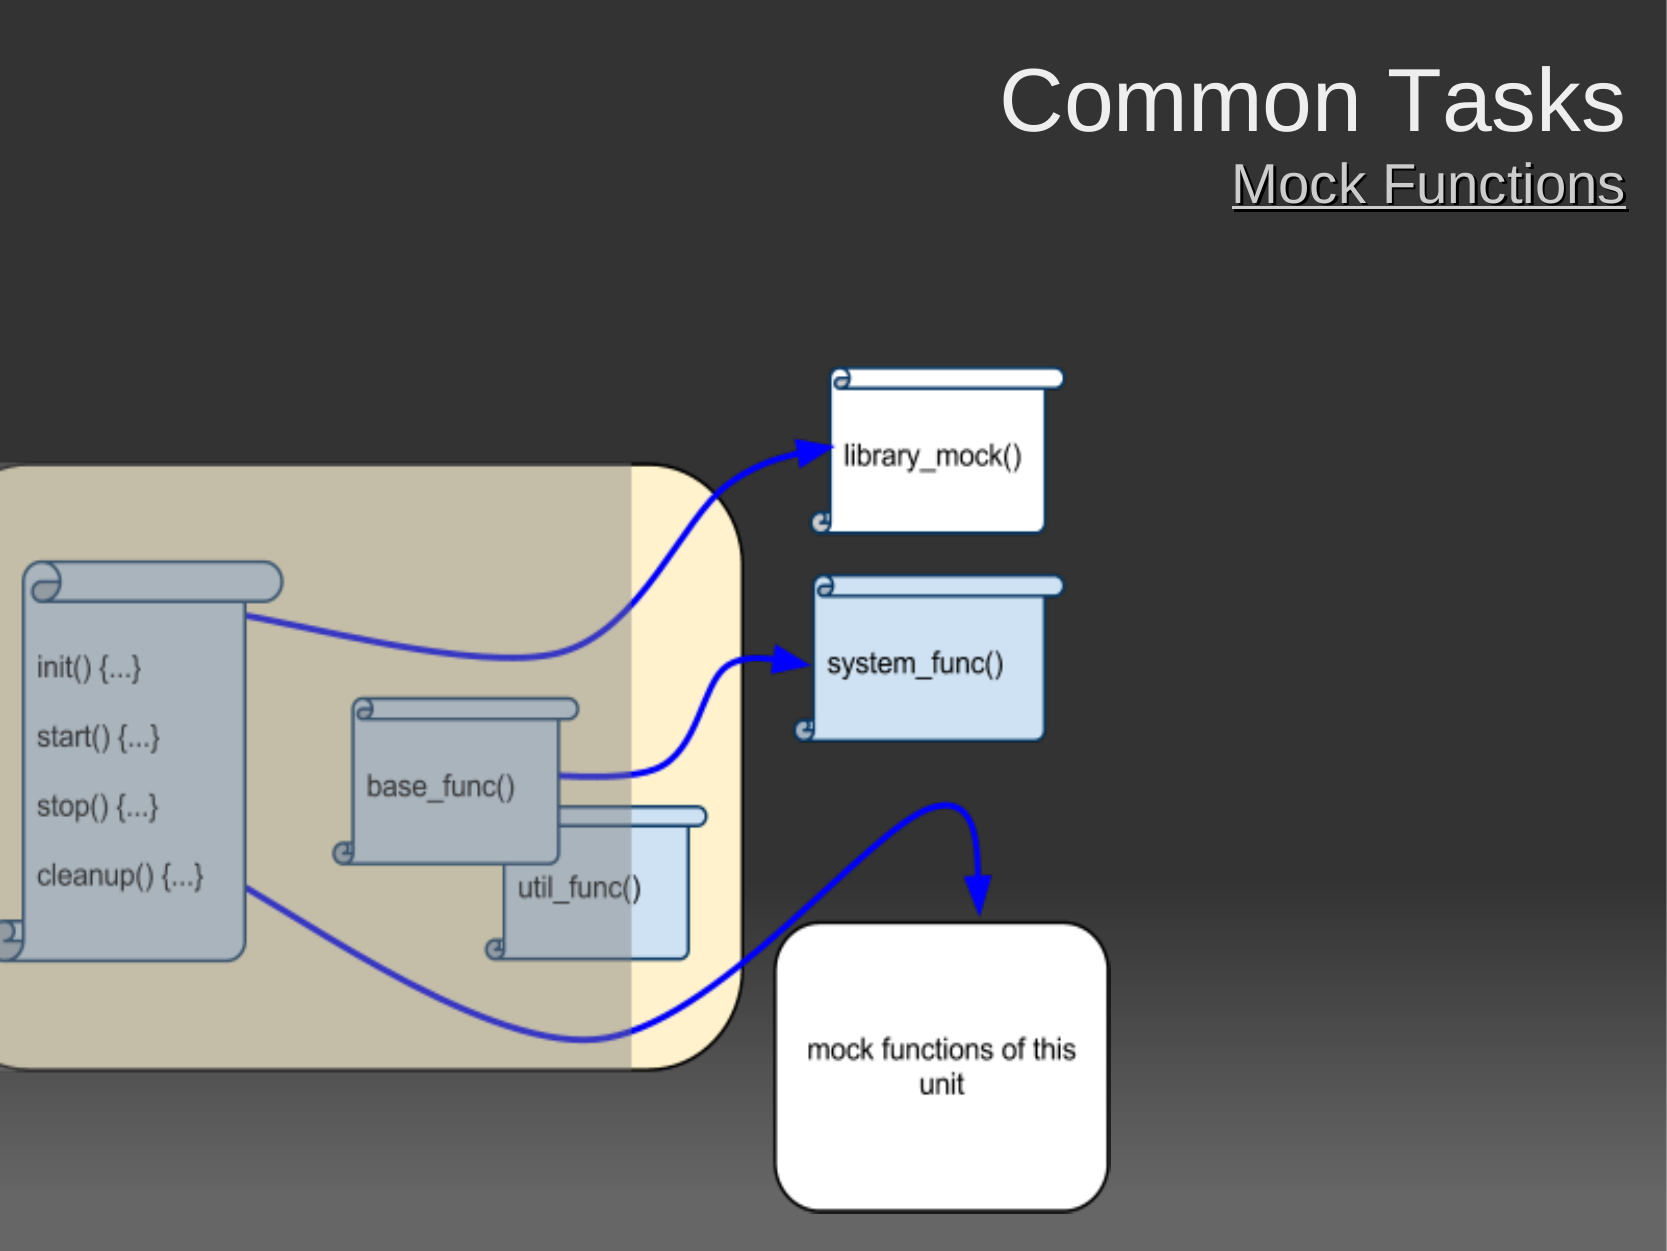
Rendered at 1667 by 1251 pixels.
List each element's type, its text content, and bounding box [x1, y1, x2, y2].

title Common Tasks Mock Functions [40, 50, 1627, 217]
picture [0, 0, 1667, 1251]
